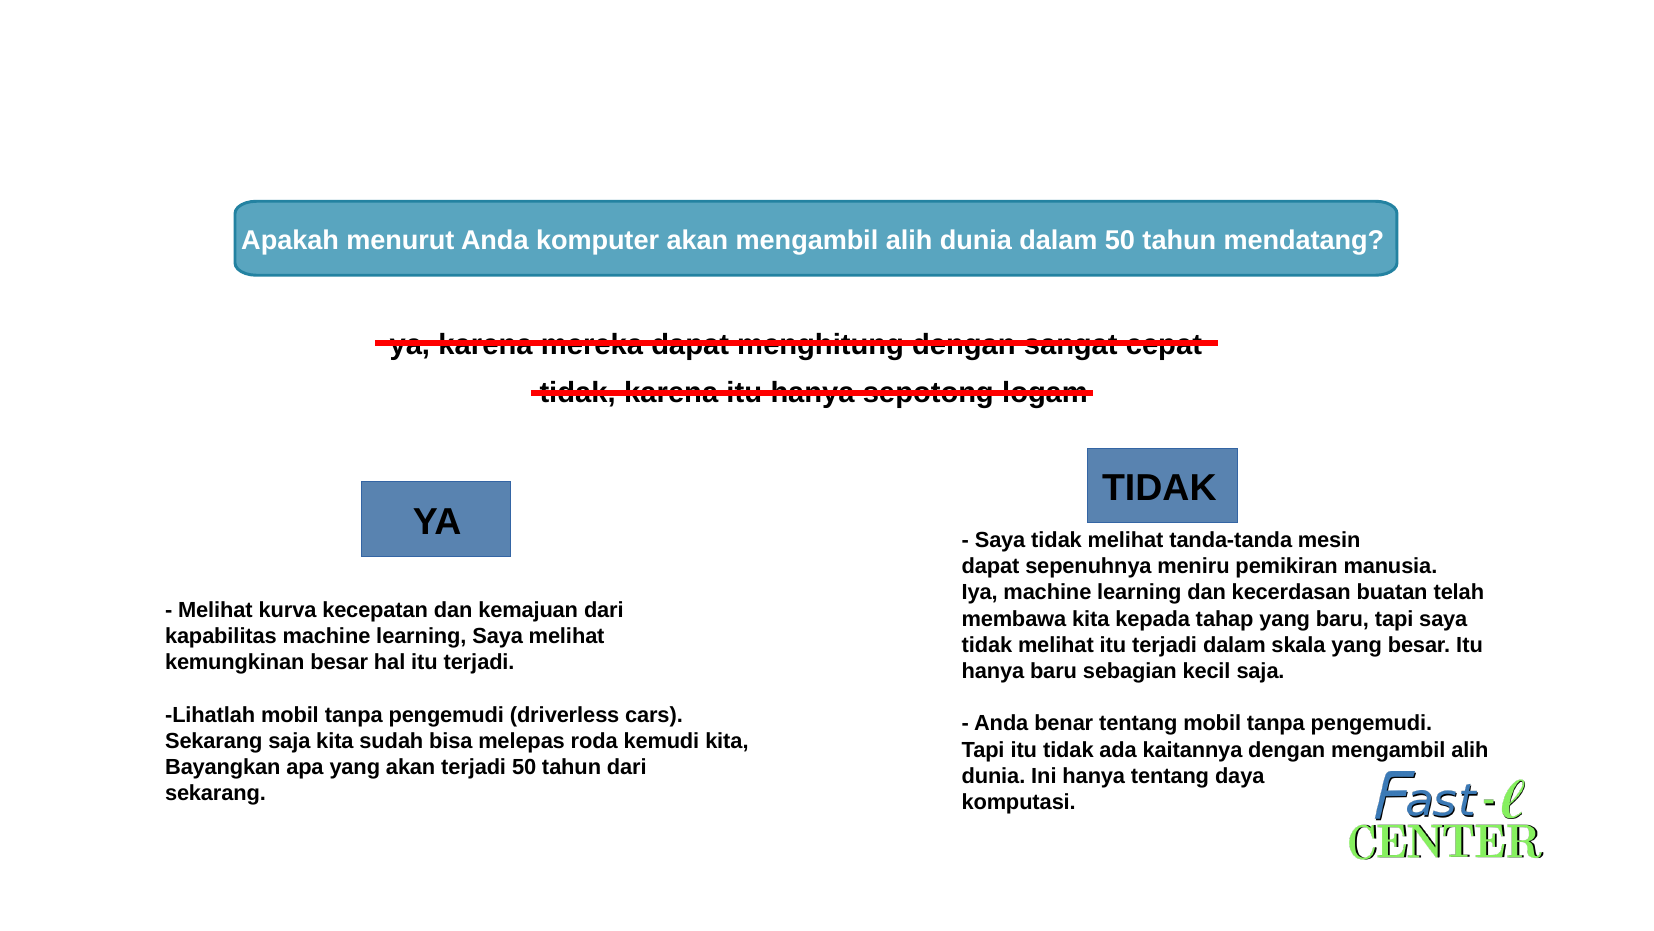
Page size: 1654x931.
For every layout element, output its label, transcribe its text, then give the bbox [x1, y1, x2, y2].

text_box - Saya tidak melihat tanda-tanda mesin dapat sepenuhnya meniru pemikiran manusia. Iya, machine learning dan kecerdasan buatan telah membawa kita kepada tahap yang baru, tapi saya tidak melihat itu terjadi dalam skala yang besar. Itu hanya baru sebagian kecil saja. - Anda benar tentang mobil tanpa pengemudi. Tapi itu tidak ada kaitannya dengan mengambil alih dunia. Ini hanya tentang daya komputasi. [946, 518, 1567, 800]
text_box YA [398, 489, 525, 546]
text_box ya, karena mereka dapat menghitung dengan sangat cepat [374, 318, 1350, 366]
text_box TIDAK [1087, 455, 1232, 513]
text_box [361, 481, 511, 557]
text_box Apakah menurut Anda komputer akan mengambil alih dunia dalam 50 tahun mendatang? [234, 201, 1398, 276]
text_box [1087, 448, 1238, 523]
text_box - Melihat kurva kecepatan dan kemajuan dari kapabilitas machine learning, Saya melihat kemungkinan besar hal itu terjadi. -Lihatlah mobil tanpa pengemudi (driverless cars). Sekarang saja kita sudah bisa melepas roda kemudi kita, Bayangkan apa yang akan terjadi 50 tahun dari sekarang. [150, 588, 769, 773]
picture [1349, 800, 1544, 862]
text_box tidak, karena itu hanya sepotong logam [524, 365, 1112, 413]
